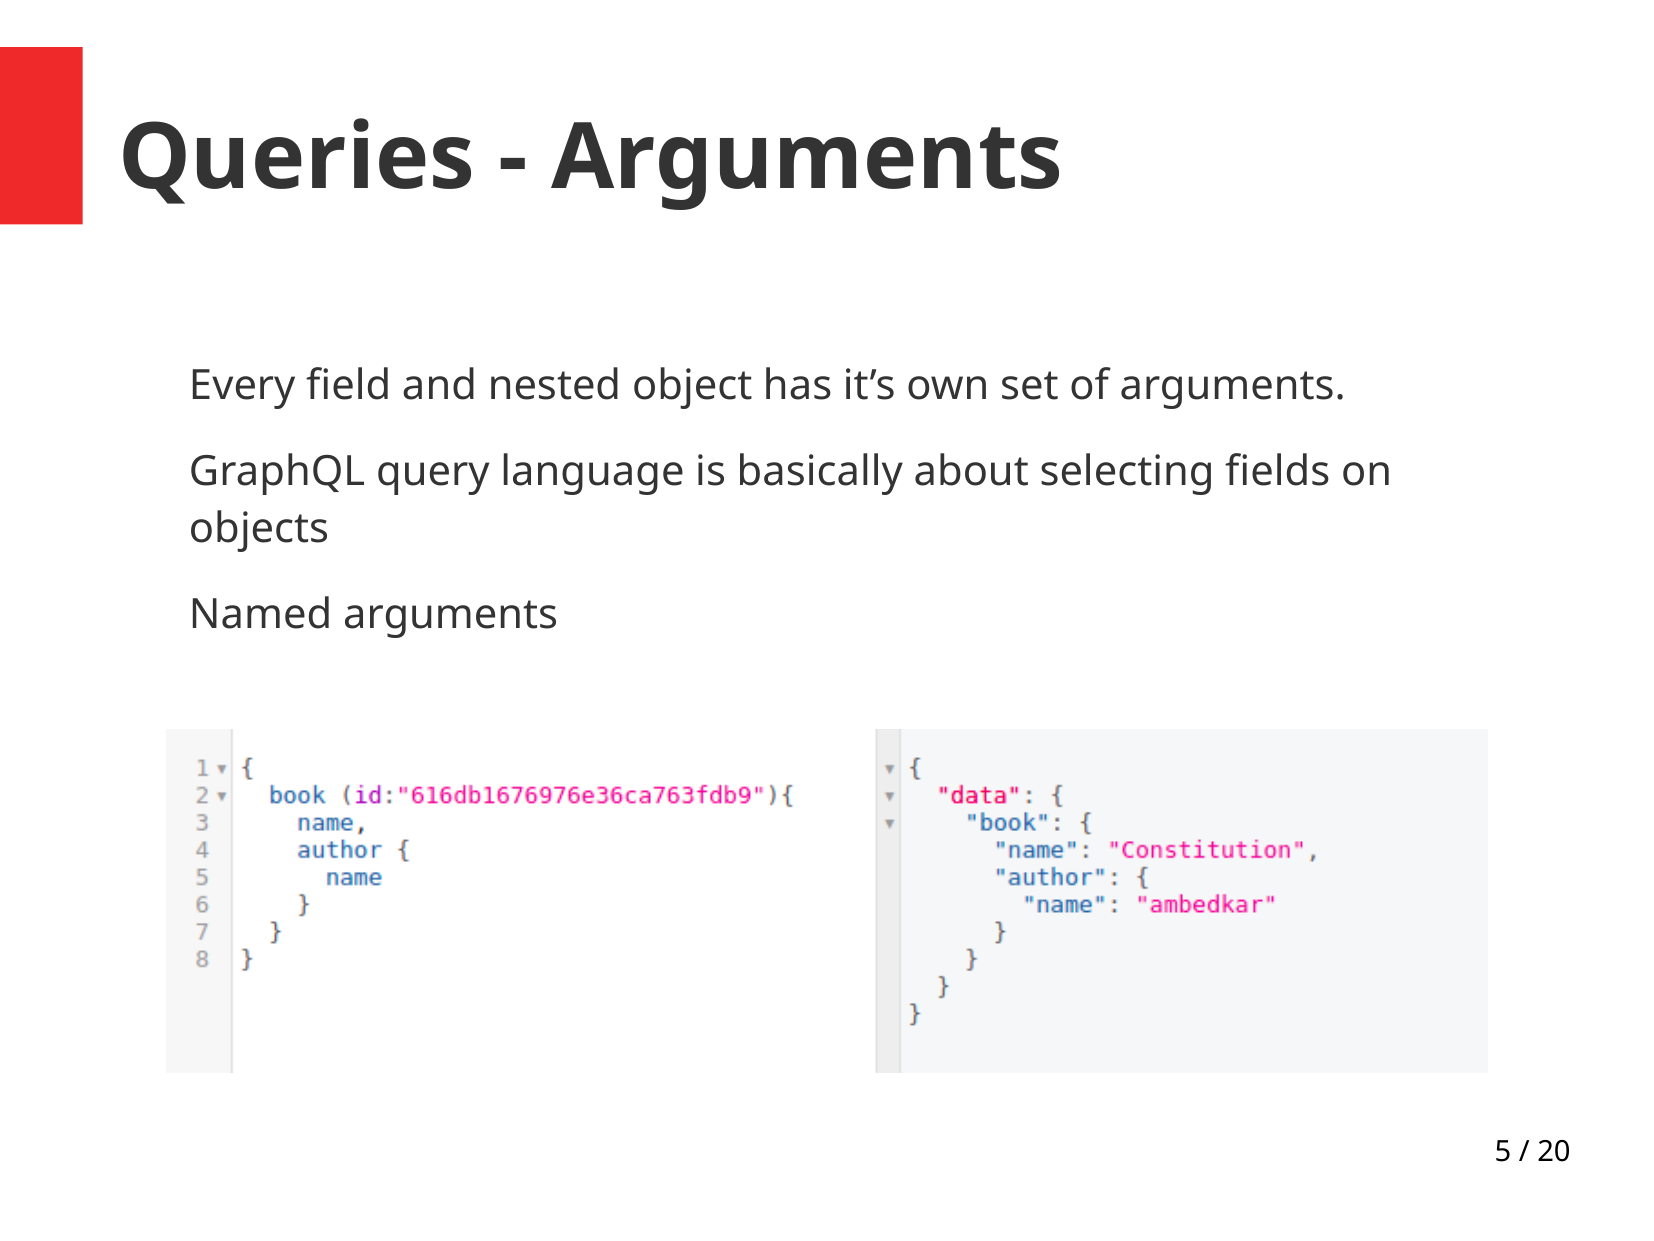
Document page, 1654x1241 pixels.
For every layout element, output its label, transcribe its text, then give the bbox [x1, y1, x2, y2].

title Queries - Arguments [118, 49, 1571, 257]
list Every field and nested object has it’s own set of arguments. GraphQL query language is basically about selecting fields on objects Named arguments [118, 354, 1536, 698]
picture [166, 729, 1488, 1074]
